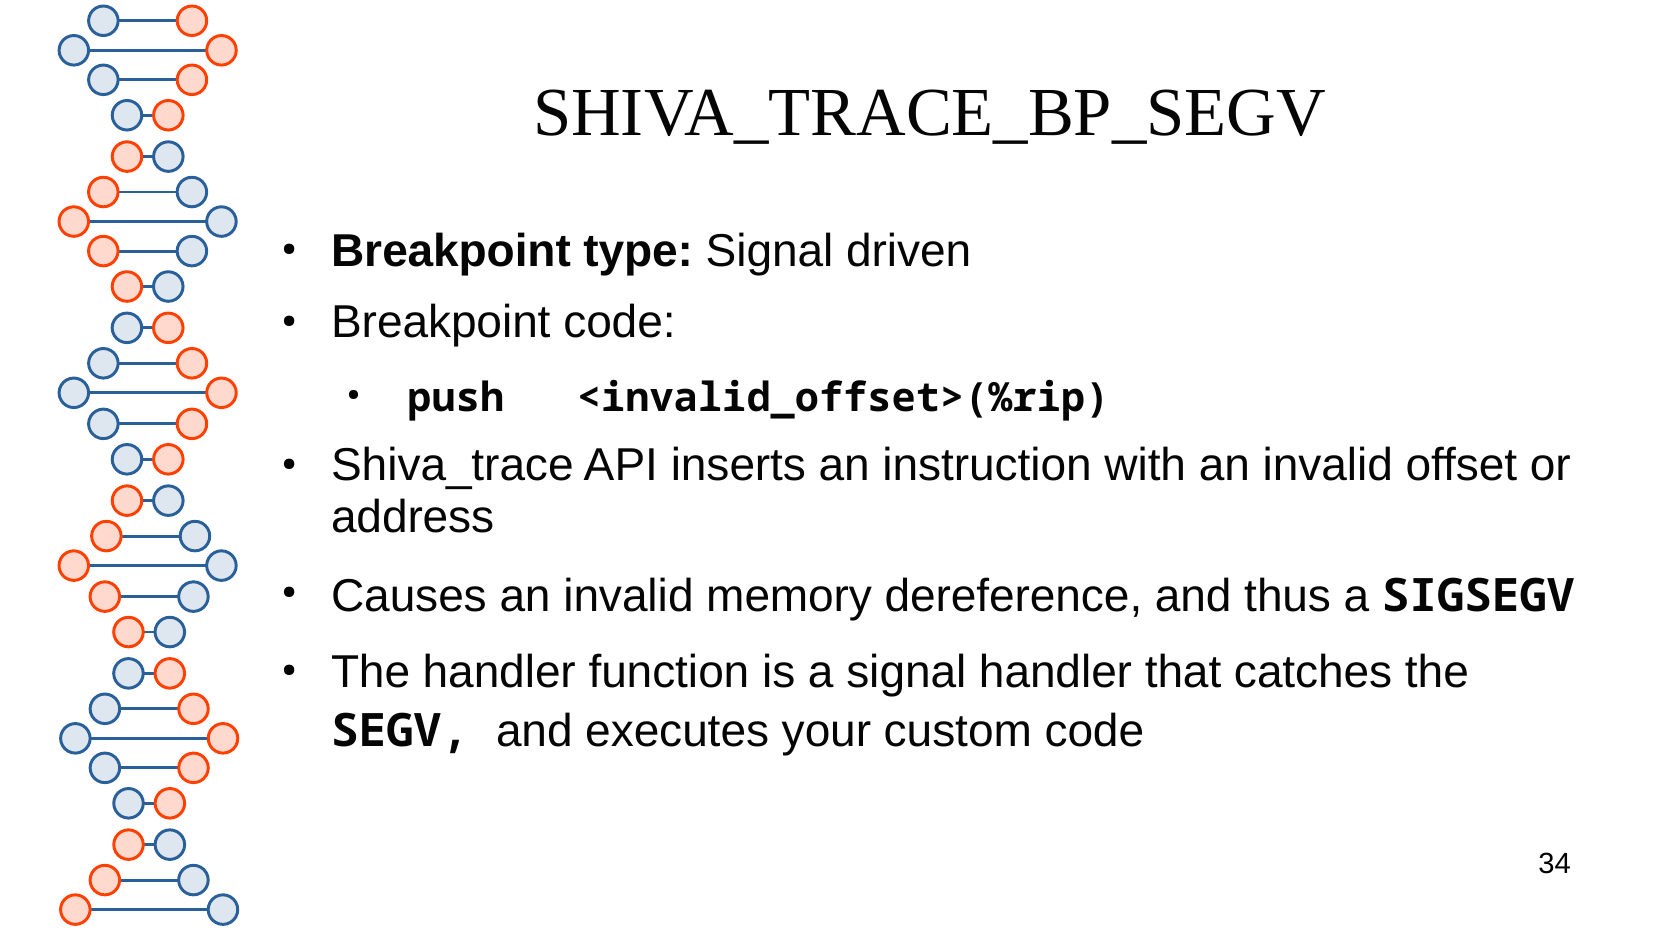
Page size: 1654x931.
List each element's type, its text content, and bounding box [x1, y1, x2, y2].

list Breakpoint type: Signal driven Breakpoint code: push <invalid_offset>(%rip) Shiva_trace API inserts an instruction with an invalid offset or address Causes an invalid memory dereference, and thus a SIGSEGV The handler function is a signal handler that catches the SEGV, and executes your custom code [265, 224, 1595, 764]
title SHIVA_TRACE_BP_SEGV [265, 35, 1595, 189]
